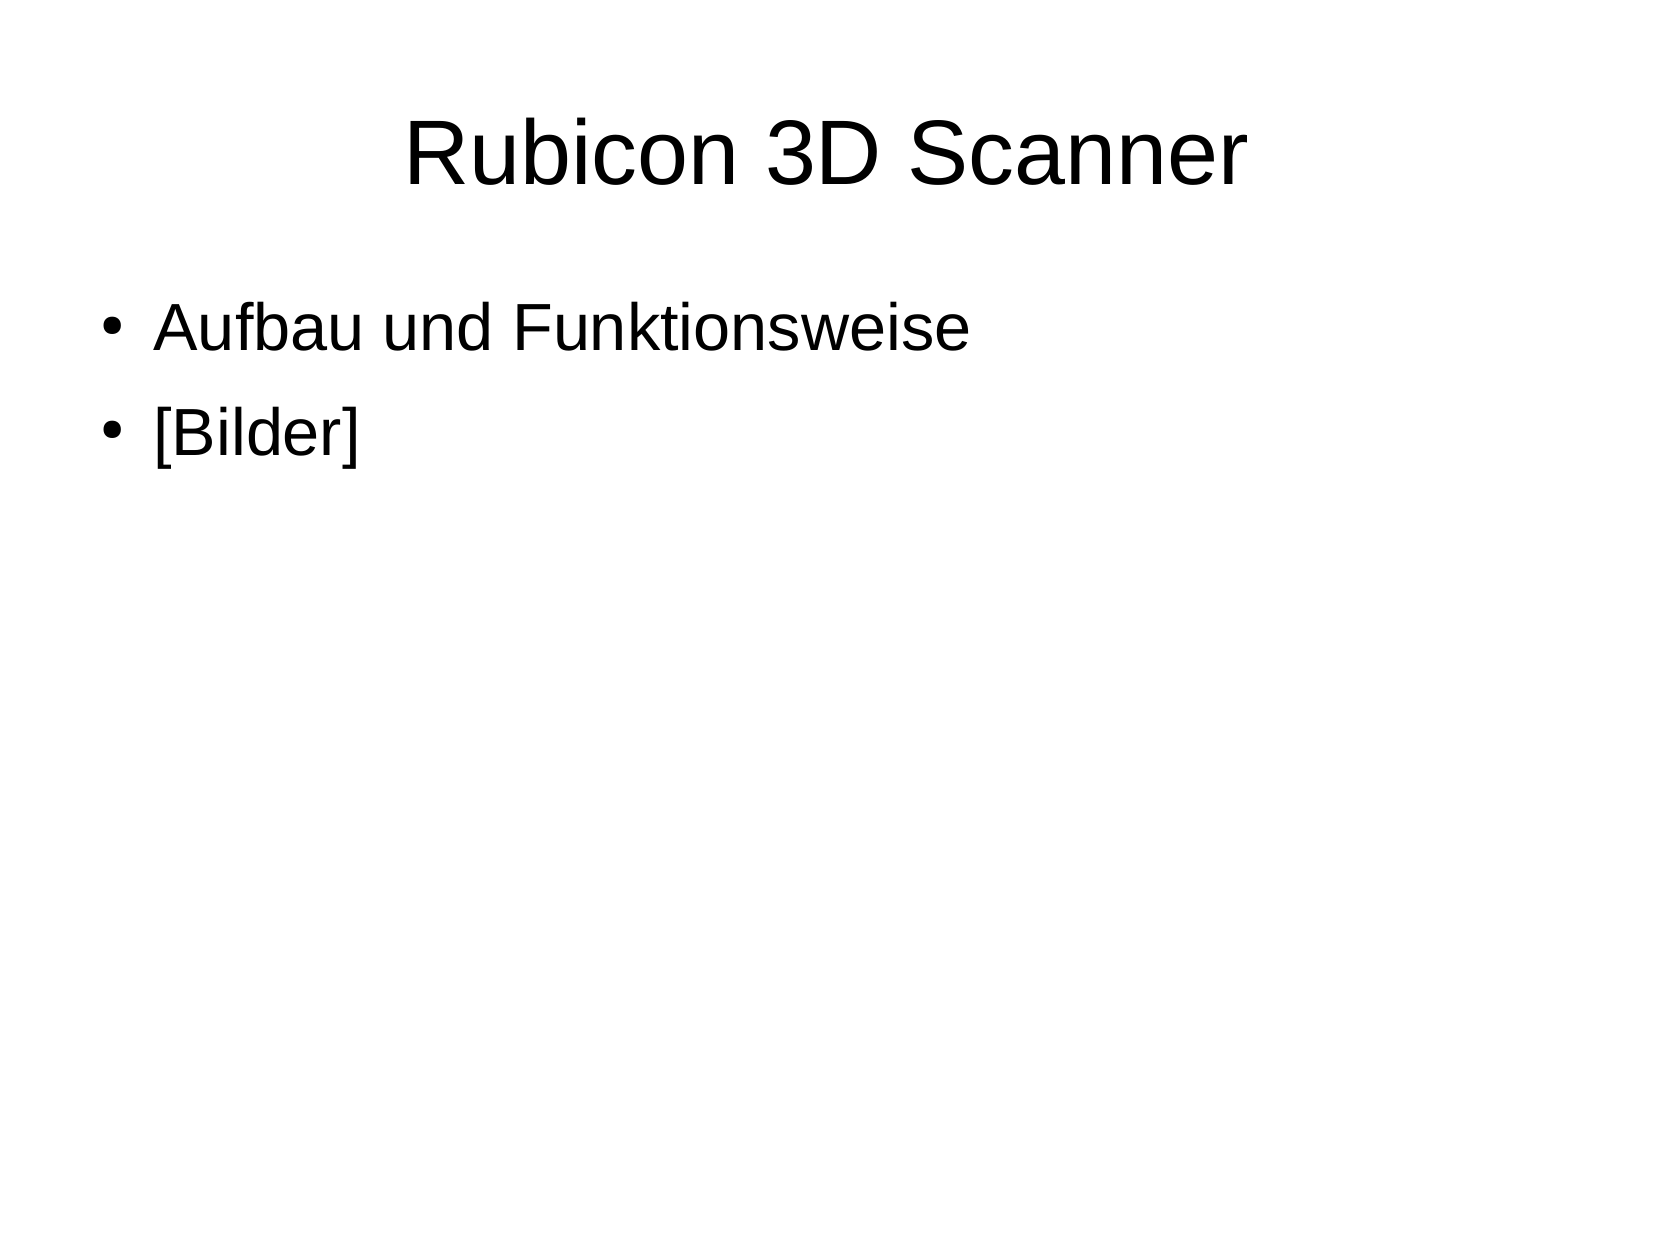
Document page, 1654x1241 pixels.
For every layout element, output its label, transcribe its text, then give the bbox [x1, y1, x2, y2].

list Aufbau und Funktionsweise [Bilder] [82, 290, 1571, 1010]
title Rubicon 3D Scanner [82, 49, 1571, 257]
